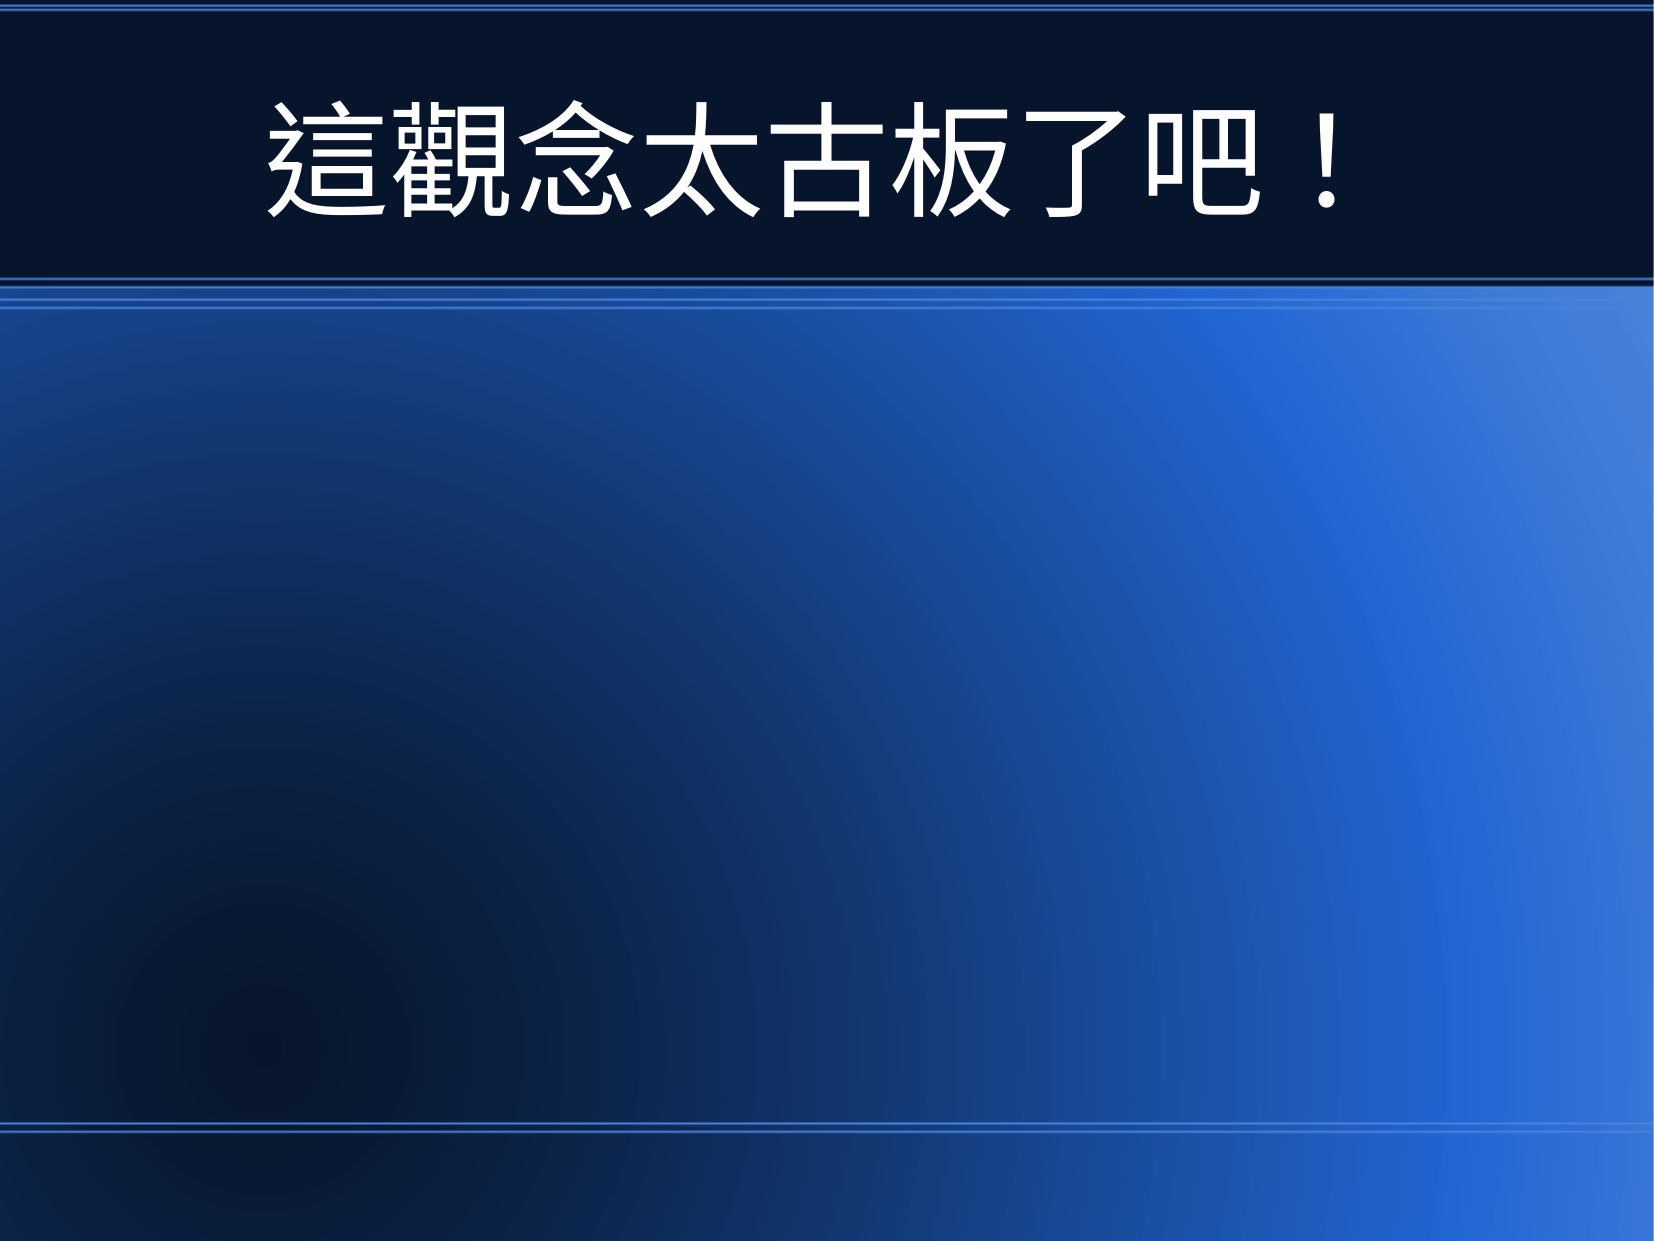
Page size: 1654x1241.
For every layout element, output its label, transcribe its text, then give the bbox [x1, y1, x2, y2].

title 這觀念太古板了吧！ [82, 49, 1571, 257]
picture [0, 0, 1654, 1241]
